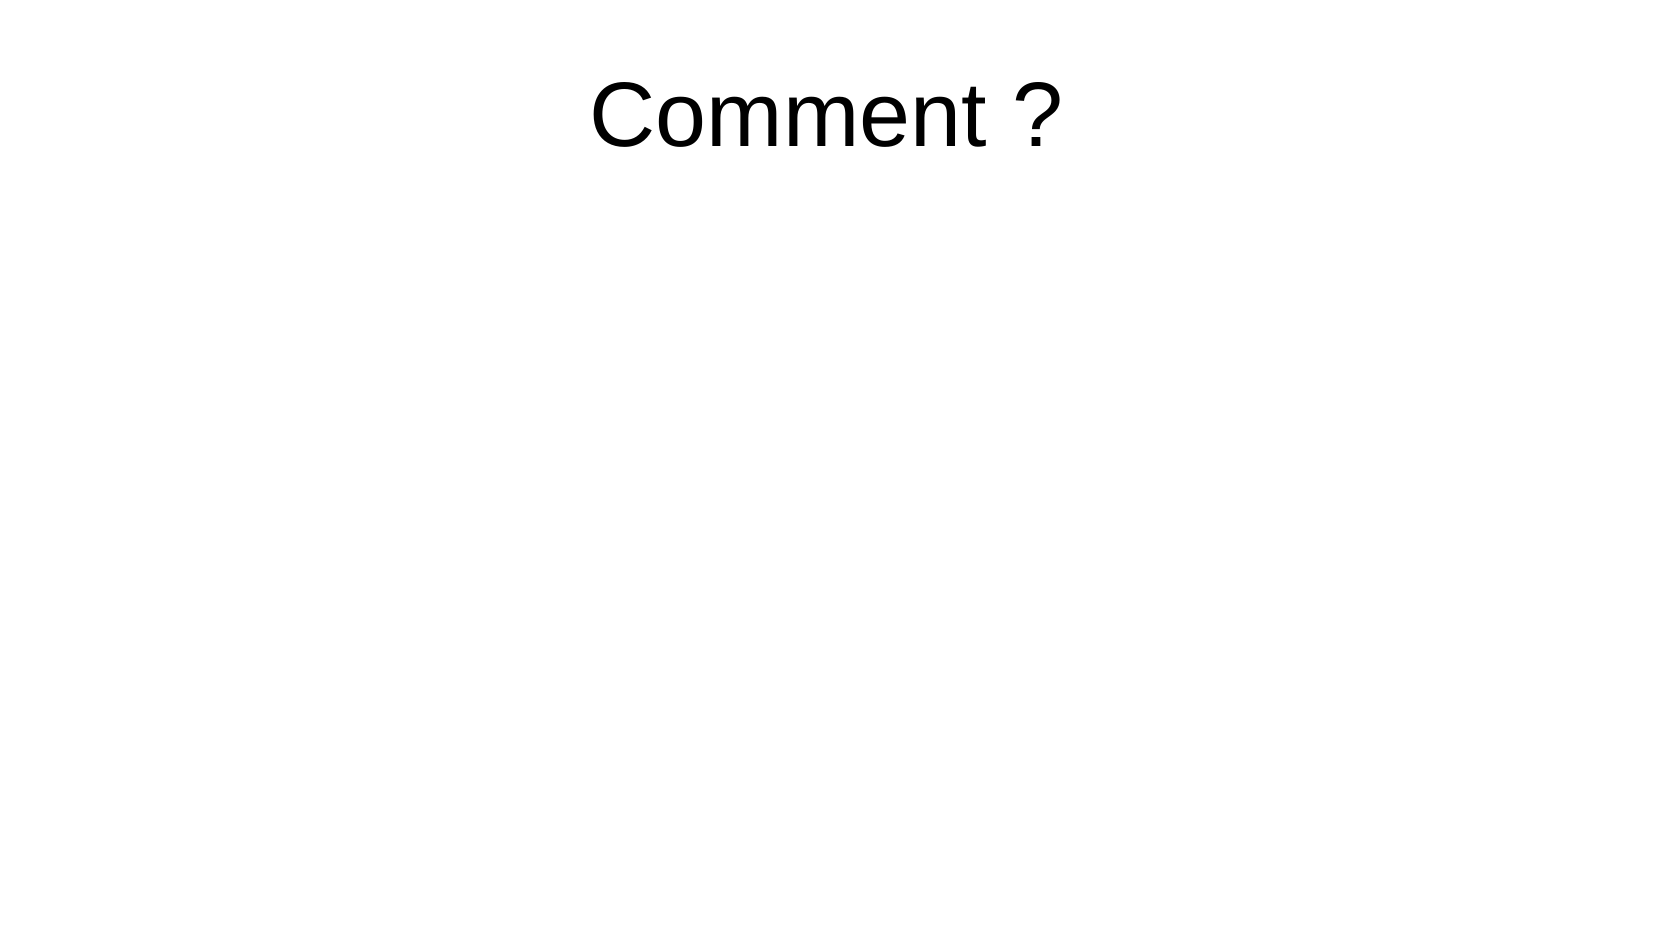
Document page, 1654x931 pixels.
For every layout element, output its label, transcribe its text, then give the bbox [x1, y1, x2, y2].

title Comment ? [82, 37, 1571, 193]
